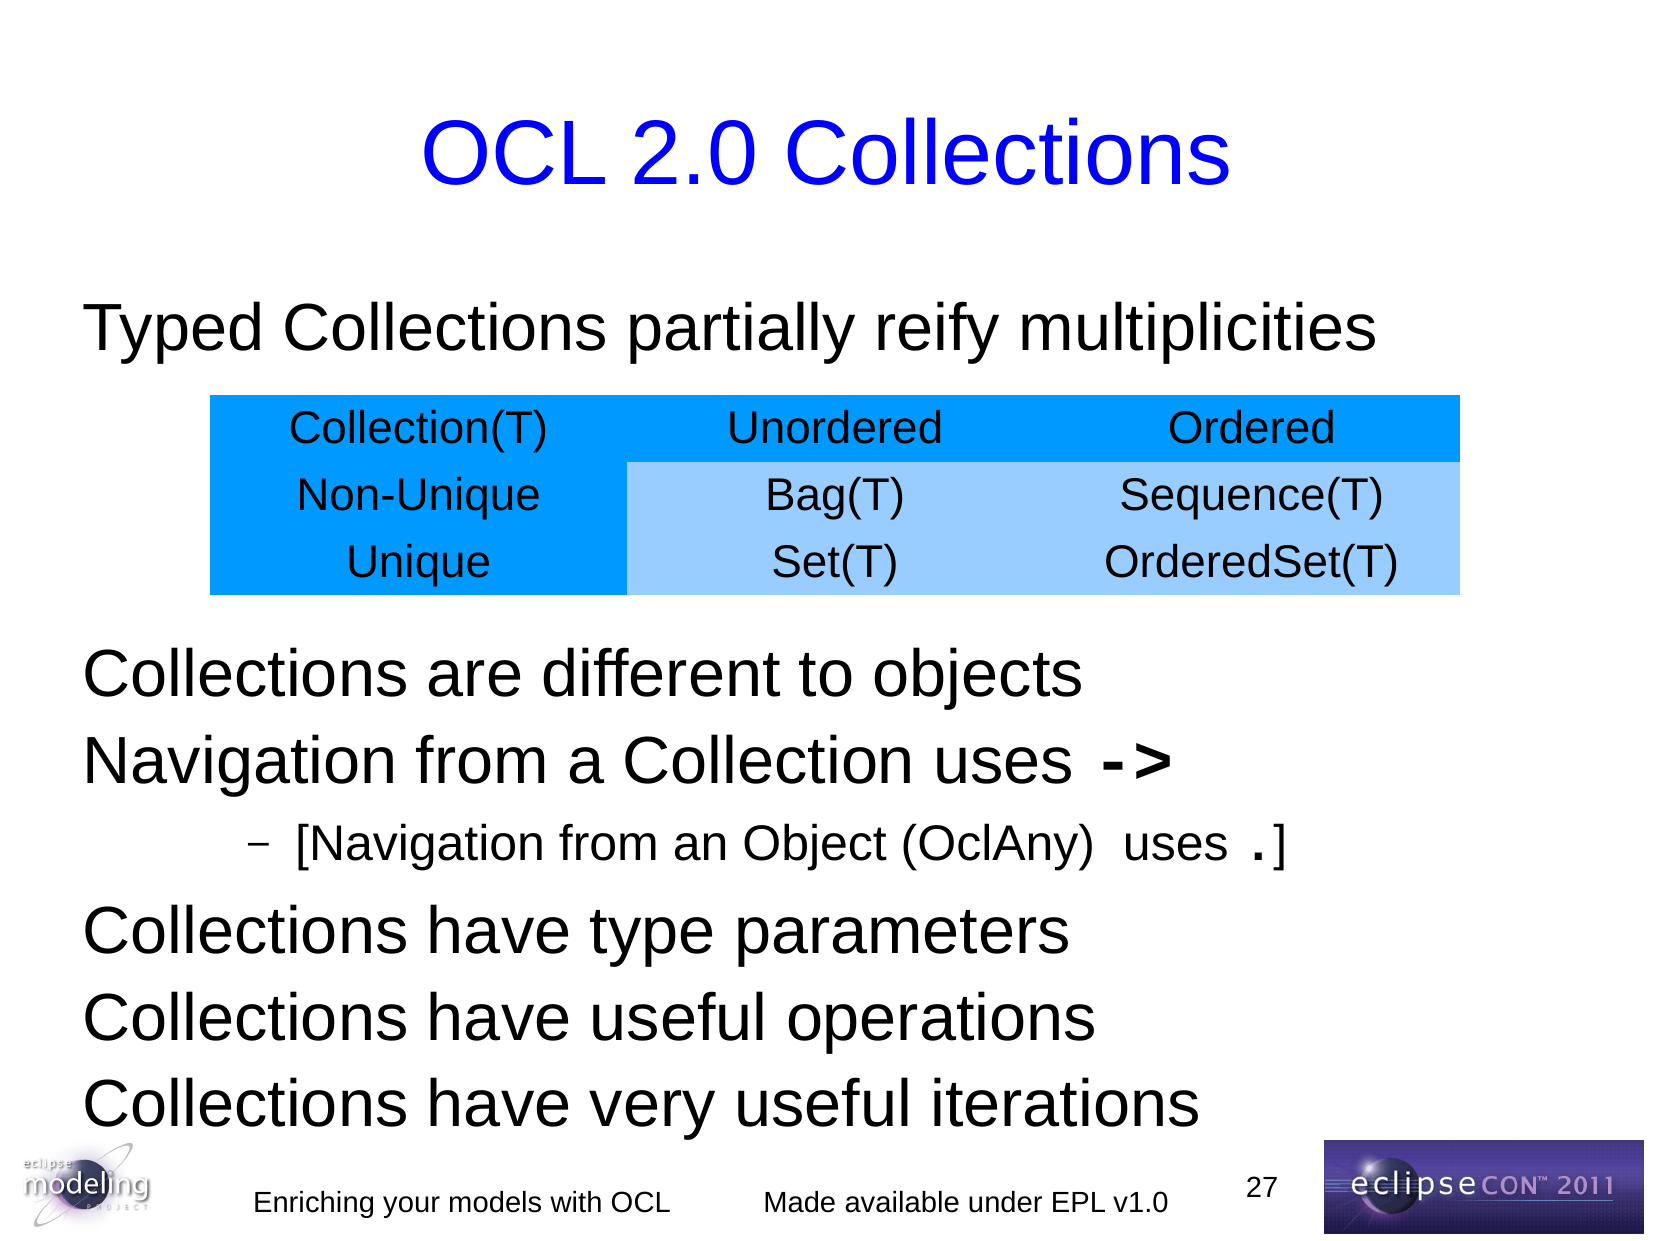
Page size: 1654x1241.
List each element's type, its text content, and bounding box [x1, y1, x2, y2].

table_cell Non-Unique [210, 462, 627, 528]
table_cell Set(T) [627, 528, 1043, 595]
table_cell Bag(T) [627, 462, 1043, 528]
picture [1324, 1140, 1644, 1234]
table_header Ordered [1043, 395, 1460, 462]
table_cell OrderedSet(T) [1043, 528, 1460, 595]
table_cell Sequence(T) [1043, 462, 1460, 528]
title OCL 2.0 Collections [82, 49, 1571, 257]
table_header Unordered [627, 395, 1043, 462]
picture [9, 1136, 156, 1235]
table_cell Unique [210, 528, 627, 595]
list Typed Collections partially reify multiplicities Collections are different to objects Navigation from a Collection uses -> [Navigation from an Object (OclAny) uses .] Collections have type parameters Collections have useful operations Collections have very useful iterations [82, 290, 1571, 1141]
table_header Collection(T) [210, 395, 627, 462]
